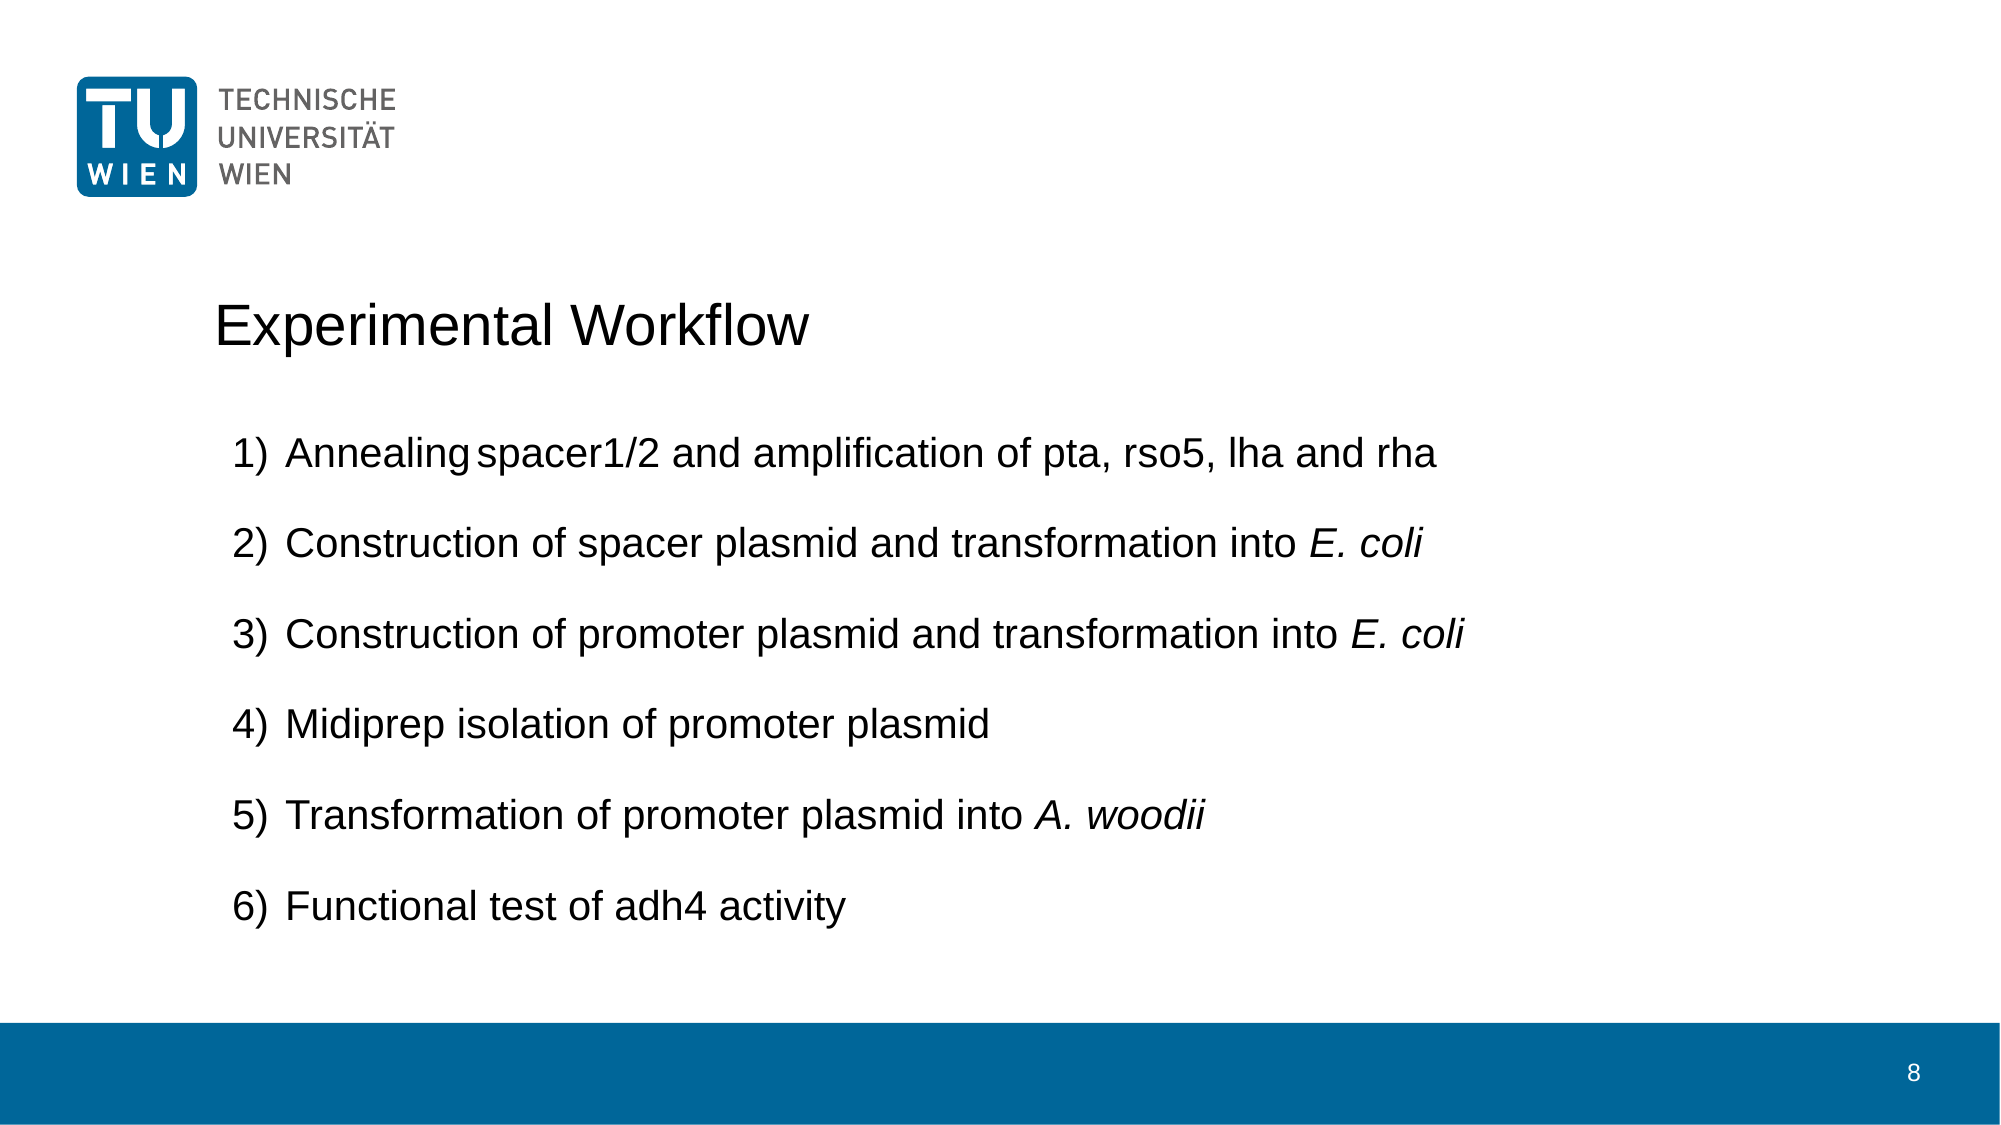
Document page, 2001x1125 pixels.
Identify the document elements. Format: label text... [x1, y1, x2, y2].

title Experimental Workflow [214, 254, 1922, 390]
list Annealing spacer1/2 and amplification of pta, rso5, lha and rha Construction of spacer plasmid and transformation into E. coli Construction of promoter plasmid and transformation into E. coli Midiprep isolation of promoter plasmid Transformation of promoter plasmid into A. woodii Functional test of adh4 activity [214, 431, 1922, 941]
